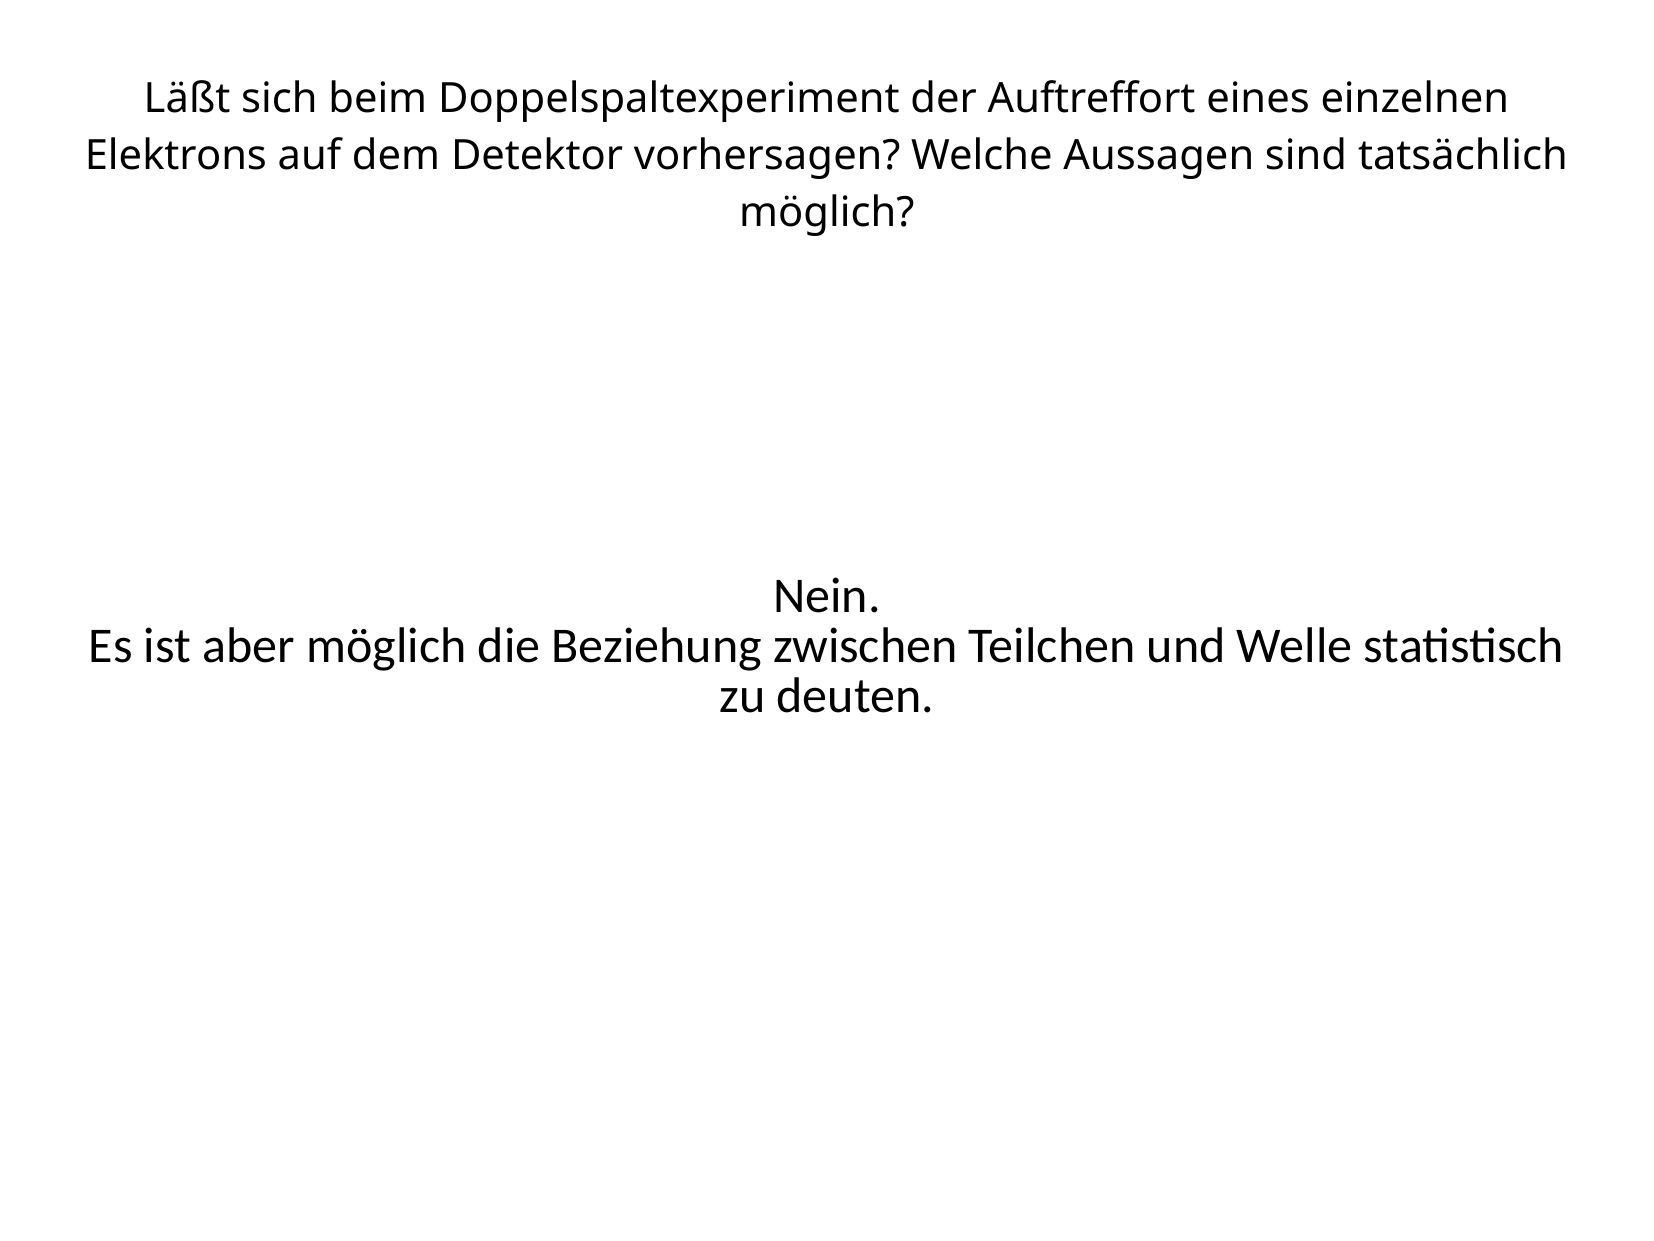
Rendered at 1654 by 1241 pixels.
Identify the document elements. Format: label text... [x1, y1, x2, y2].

title Läßt sich beim Doppelspaltexperiment der Auftreffort eines einzelnen Elektrons auf dem Detektor vorhersagen? Welche Aussagen sind tatsächlich möglich? [82, 49, 1571, 257]
subtitle Nein. Es ist aber möglich die Beziehung zwischen Teilchen und Welle statistisch zu deuten. [82, 290, 1571, 1010]
